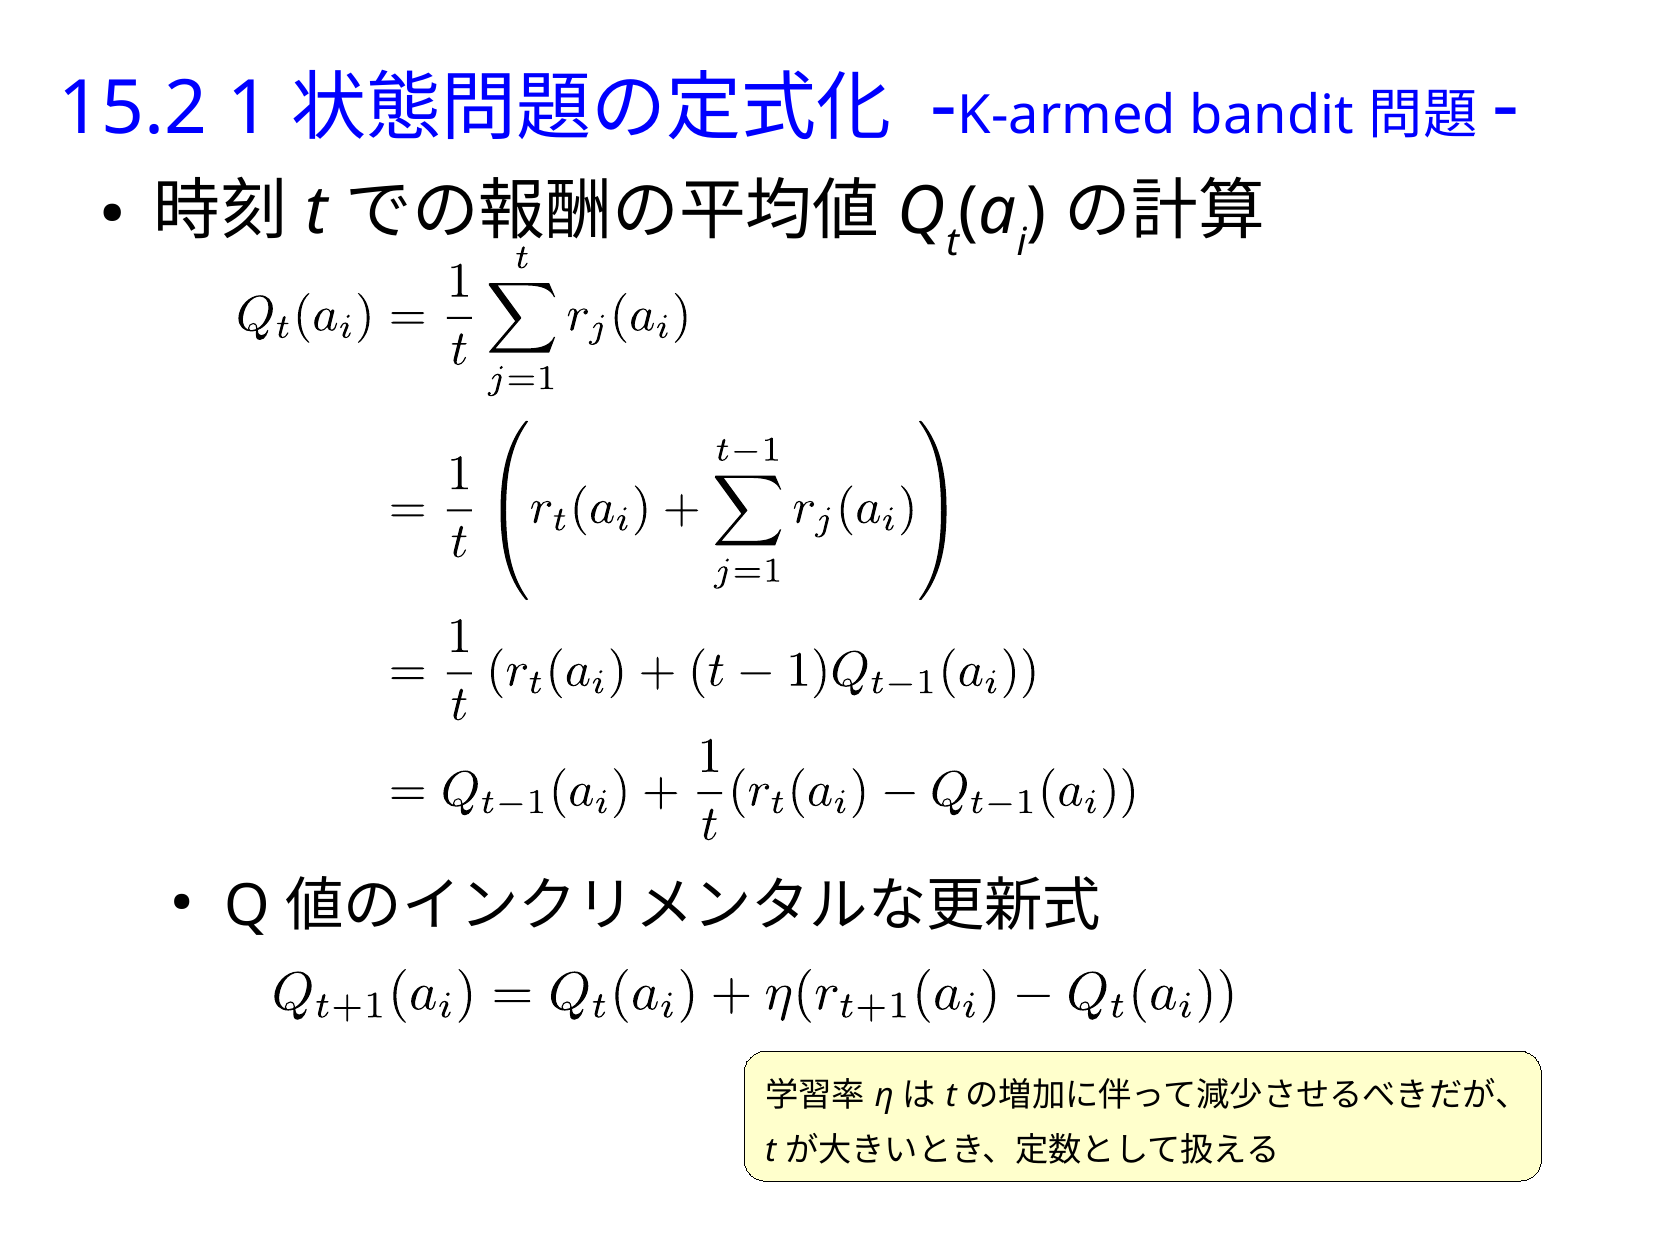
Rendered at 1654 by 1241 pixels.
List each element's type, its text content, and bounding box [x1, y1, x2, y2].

picture [235, 246, 1134, 841]
text_box 学習率ηはtの増加に伴って減少させるべきだが、 tが大きいとき、定数として扱える [744, 1051, 1542, 1182]
picture [271, 969, 1233, 1023]
list 時刻tでの報酬の平均値Qt(ai)の計算 Q値のインクリメンタルな更新式 [82, 180, 1506, 1052]
title 15.2 1状態問題の定式化 -K-armed bandit問題- [59, 23, 1625, 180]
